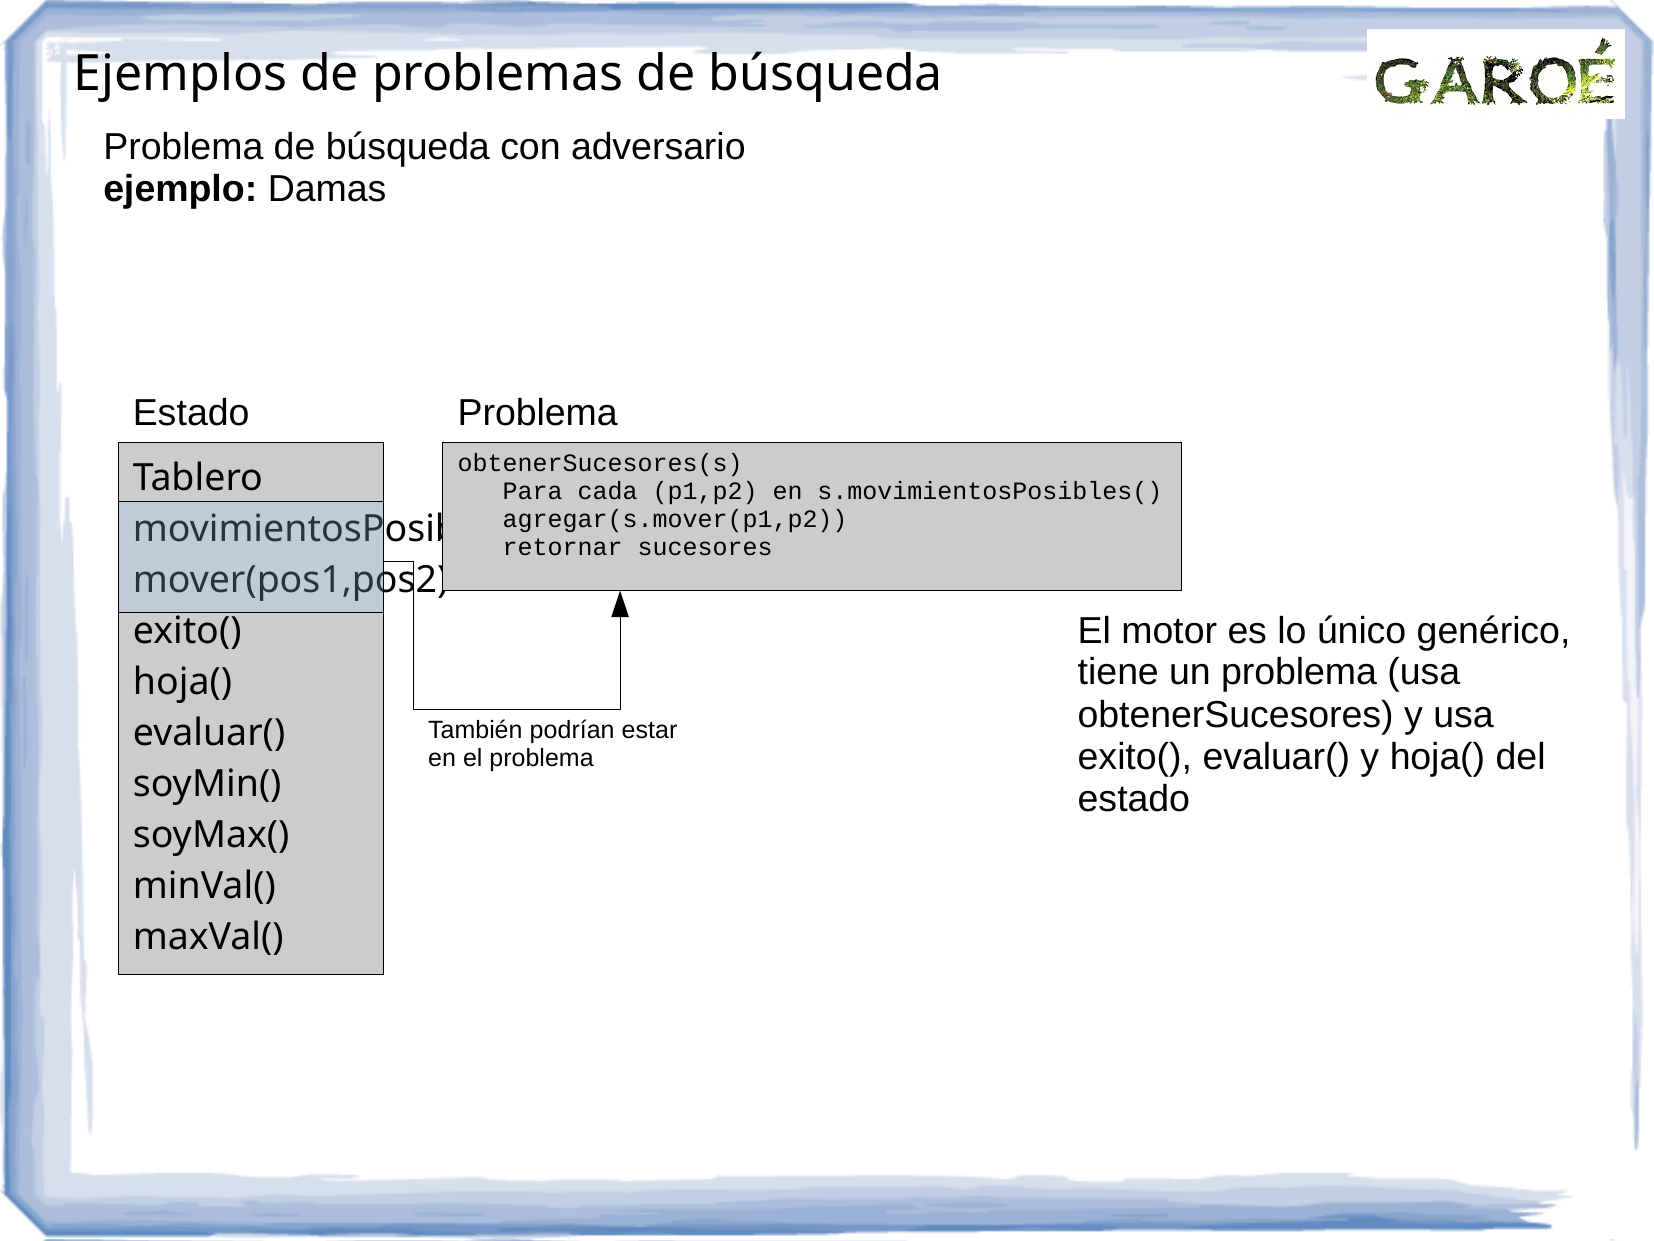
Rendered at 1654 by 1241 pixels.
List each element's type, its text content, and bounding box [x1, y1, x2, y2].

text_box Ejemplos de problemas de búsqueda [59, 29, 1367, 115]
text_box También podrían estar en el problema [413, 708, 709, 780]
text_box [118, 501, 384, 613]
text_box Problema de búsqueda con adversario ejemplo: Damas [88, 118, 1625, 219]
text_box Estado [118, 383, 442, 441]
text_box obtenerSucesores(s) Para cada (p1,p2) en s.movimientosPosibles() agregar(s.mover(p1,p2)) retornar sucesores [442, 442, 1182, 591]
picture [0, 0, 1654, 1241]
text_box El motor es lo único genérico, tiene un problema (usa obtenerSucesores) y usa exito(), evaluar() y hoja() del estado [1062, 601, 1625, 827]
text_box Problema [442, 383, 798, 441]
text_box Tablero movimientosPosibles() mover(pos1,pos2) exito() hoja() evaluar() soyMin() soyMax() minVal() maxVal() [118, 613, 384, 975]
text_box Tablero movimientosPosibles() mover(pos1,pos2) exito() hoja() evaluar() soyMin() soyMax() minVal() maxVal() [118, 442, 384, 501]
